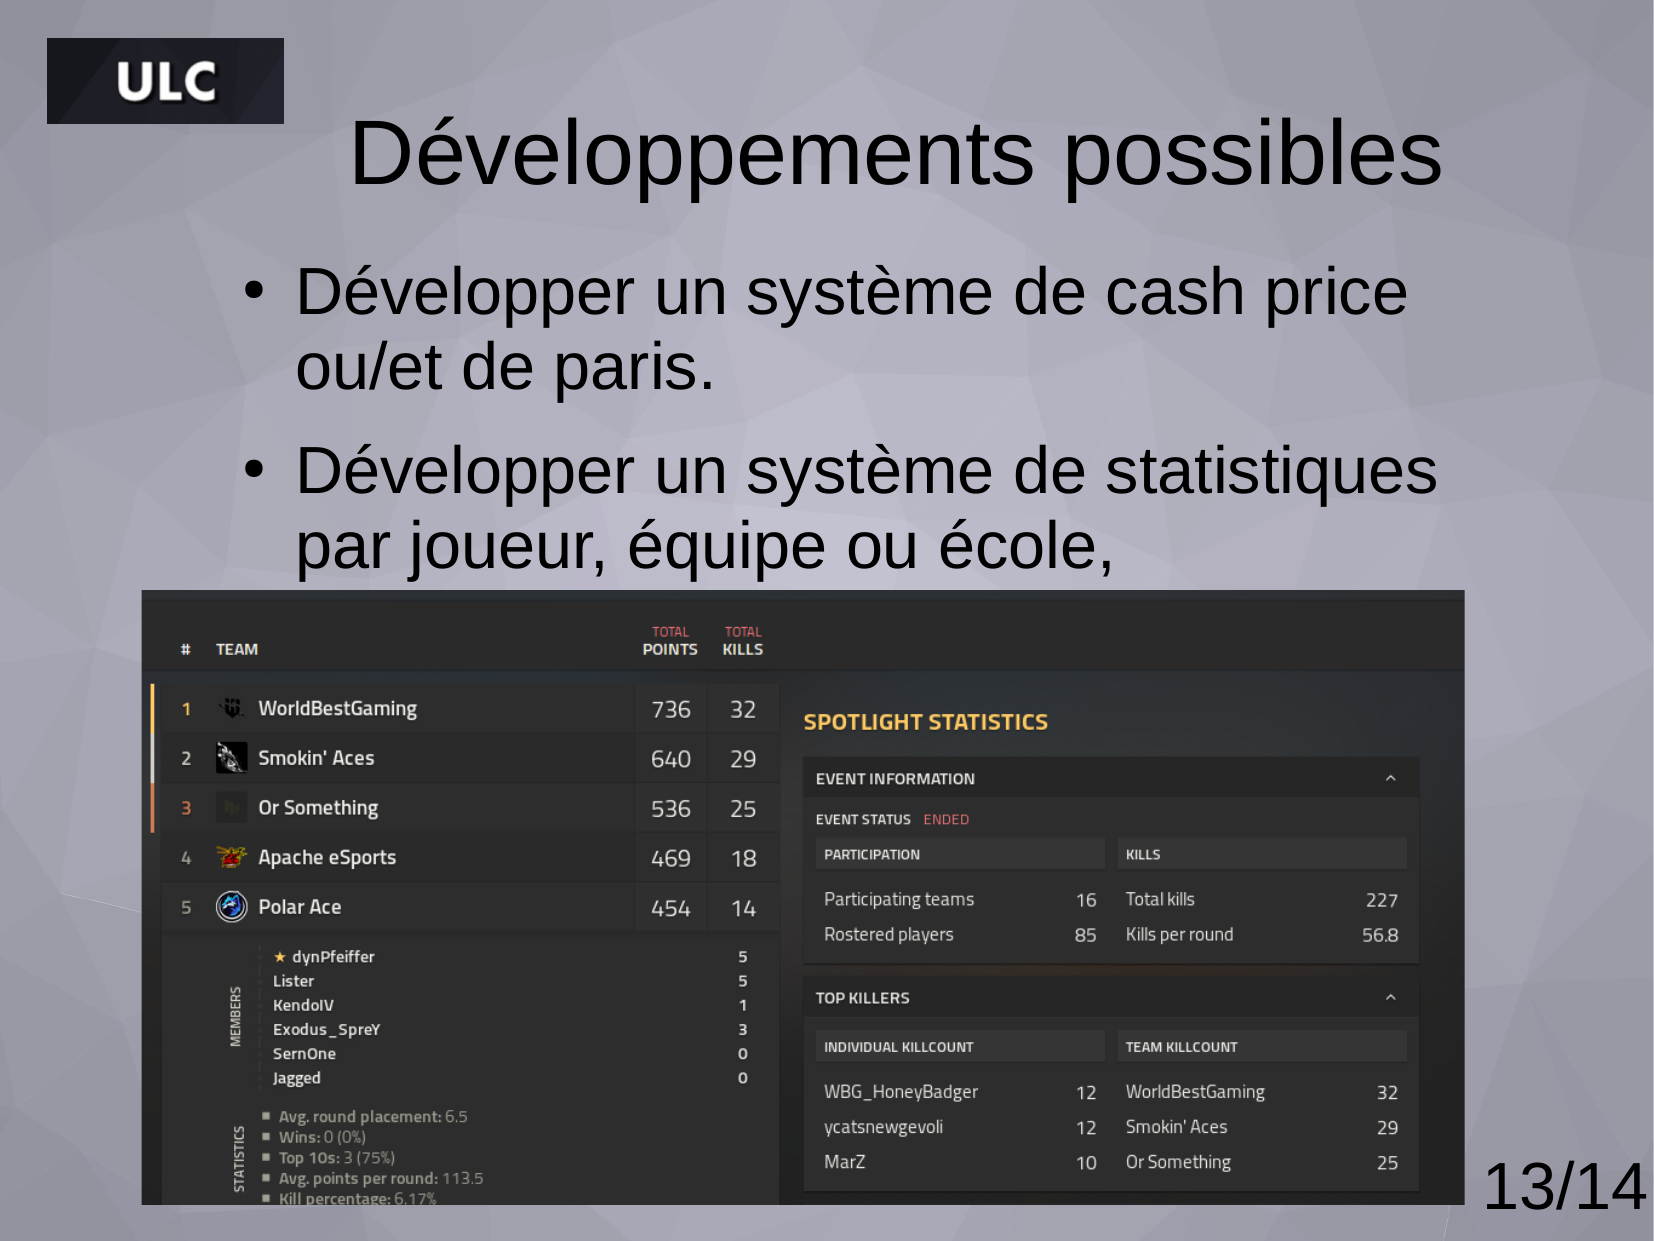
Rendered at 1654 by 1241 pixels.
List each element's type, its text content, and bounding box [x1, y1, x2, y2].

list Développer un système de cash price ou/et de paris. Développer un système de statistiques par joueur, équipe ou école, [224, 253, 1524, 945]
picture [0, 0, 1654, 1241]
title Développements possibles [153, 49, 1642, 257]
list 13/14 [1411, 1045, 1654, 1217]
